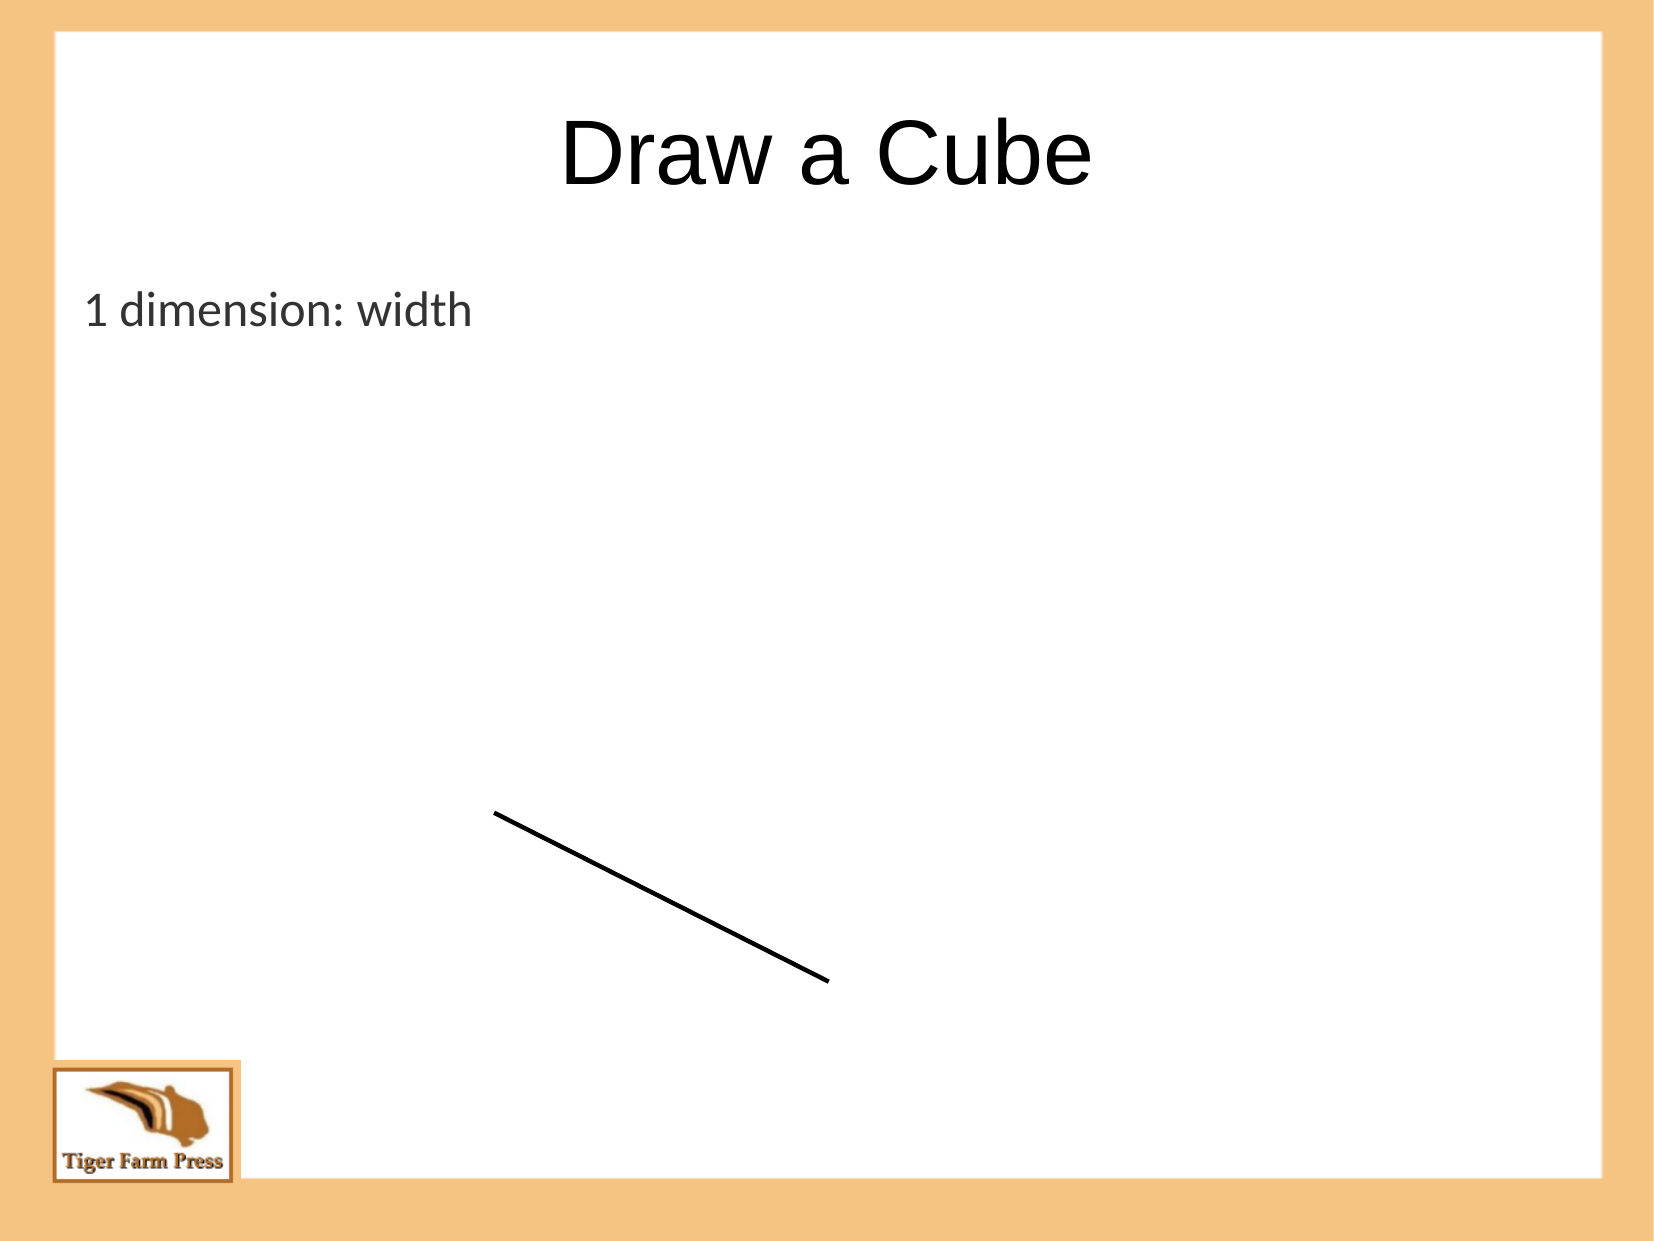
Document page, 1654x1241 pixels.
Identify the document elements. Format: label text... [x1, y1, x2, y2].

title Draw a Cube [82, 49, 1572, 257]
picture [0, 0, 1654, 1241]
list 1 dimension: width [82, 290, 1572, 1109]
